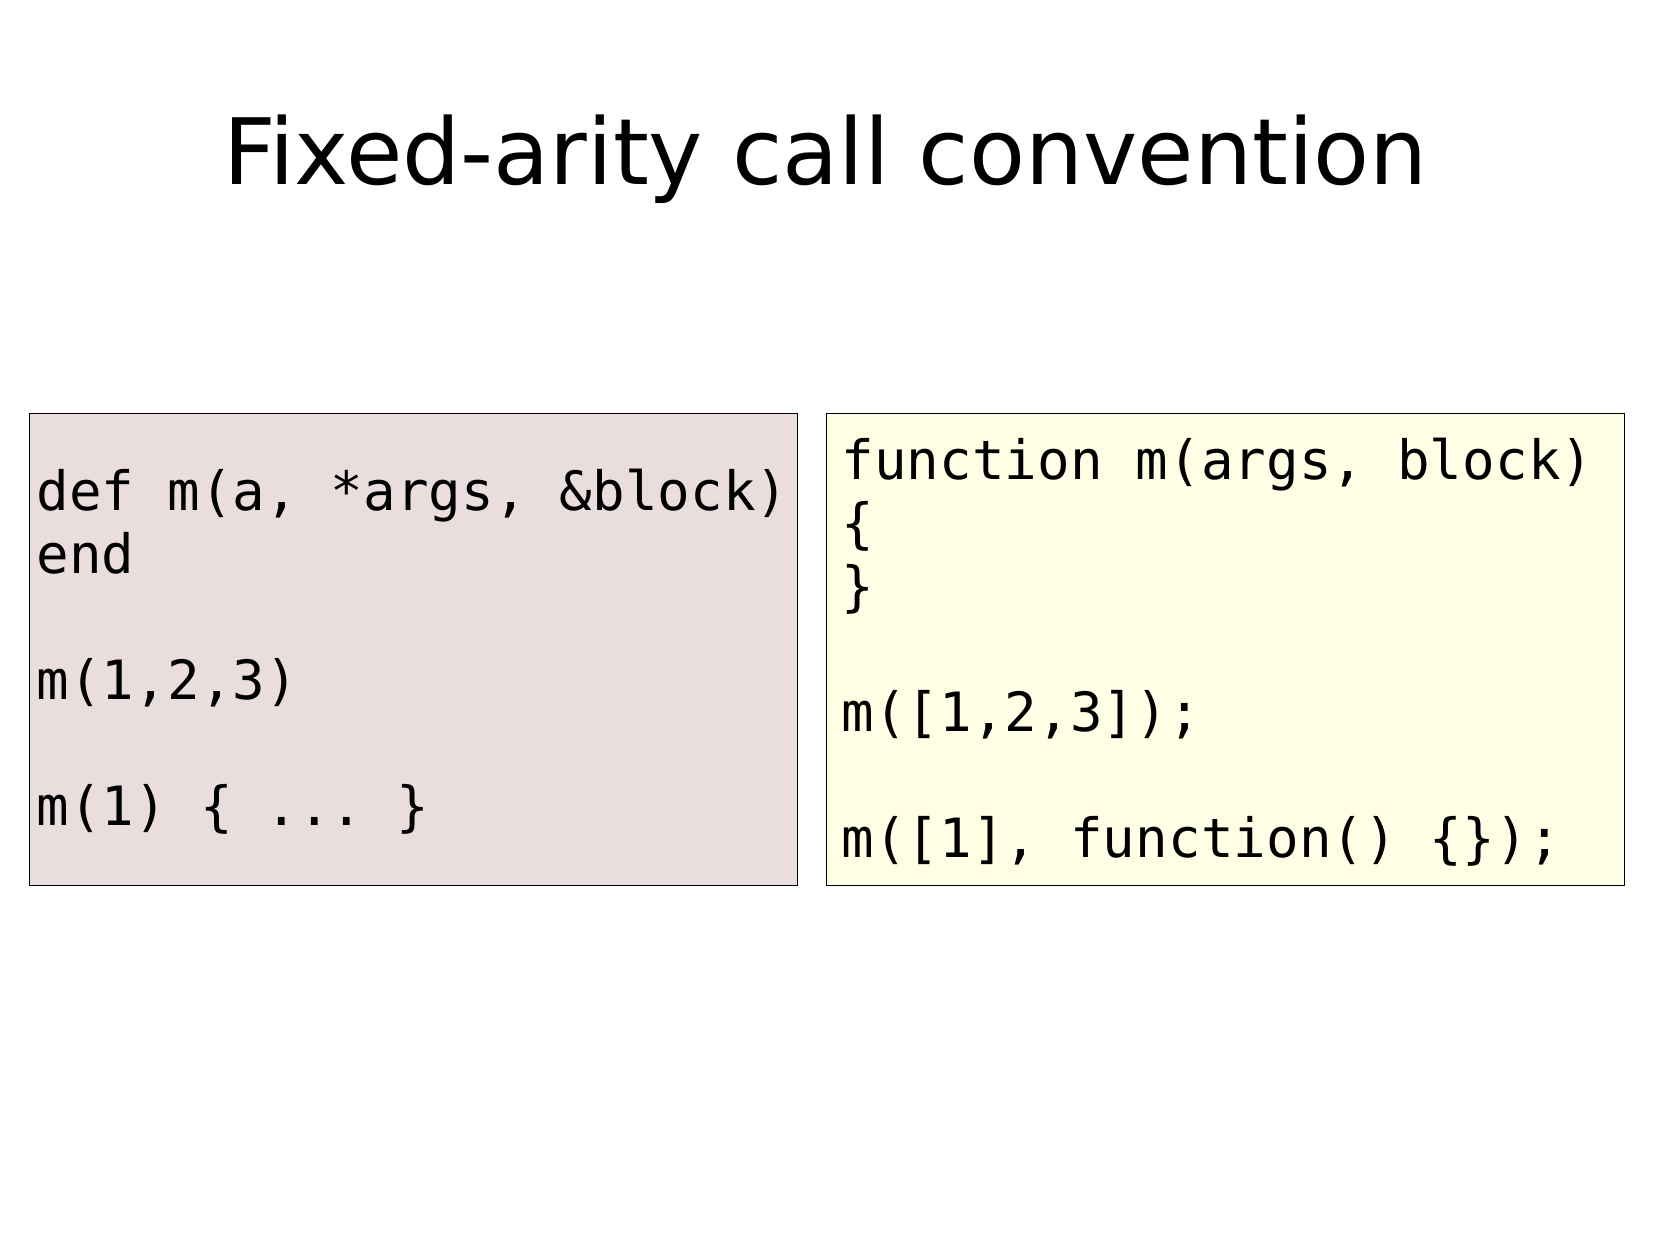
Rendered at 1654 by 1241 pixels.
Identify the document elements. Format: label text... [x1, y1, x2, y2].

title Fixed-arity call convention [82, 49, 1571, 257]
text_box def m(a, *args, &block) end m(1,2,3) m(1) { ... } [29, 413, 798, 886]
text_box function m(args, block) { } m([1,2,3]); m([1], function() {}); [826, 413, 1625, 886]
